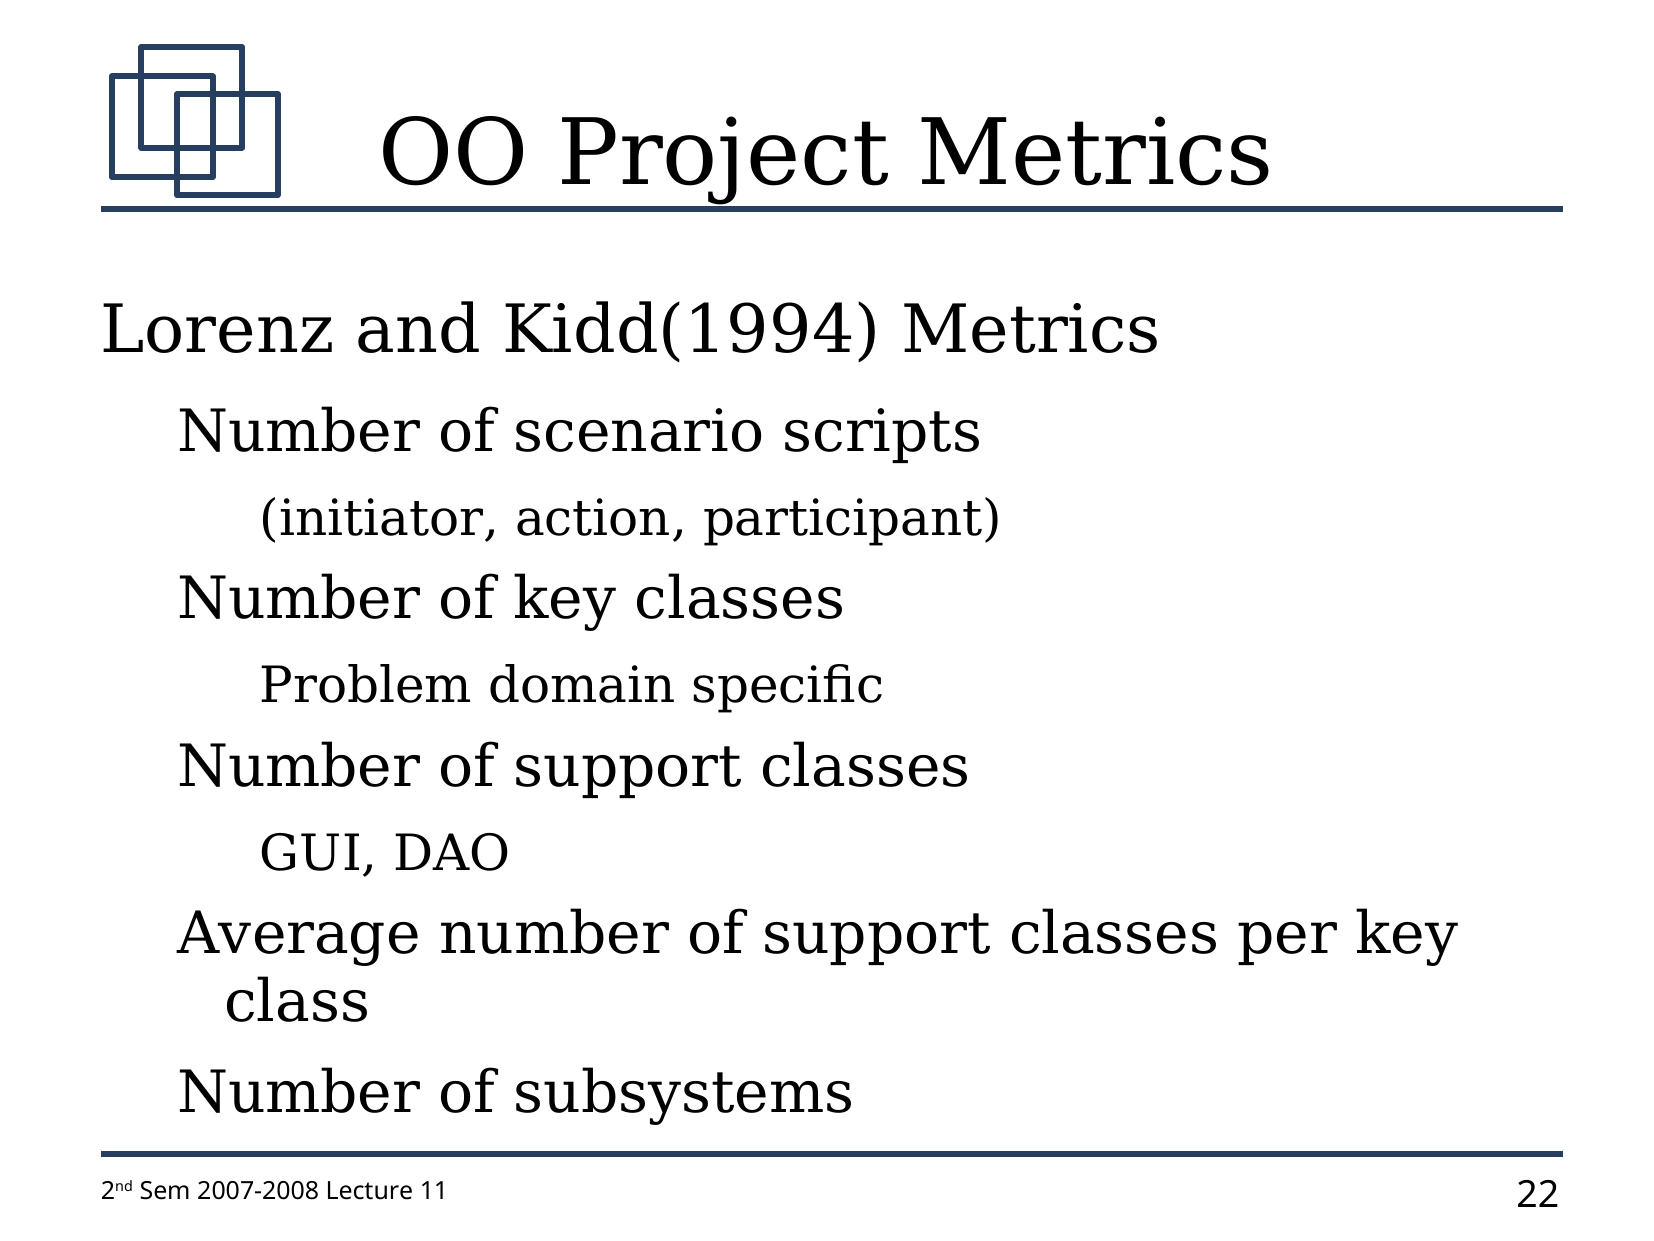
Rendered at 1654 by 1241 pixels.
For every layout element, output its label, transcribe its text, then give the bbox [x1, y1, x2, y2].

list Lorenz and Kidd(1994) Metrics Number of scenario scripts (initiator, action, participant) Number of key classes Problem domain specific Number of support classes GUI, DAO Average number of support classes per key class Number of subsystems [82, 290, 1571, 1127]
title OO Project Metrics [82, 49, 1571, 257]
